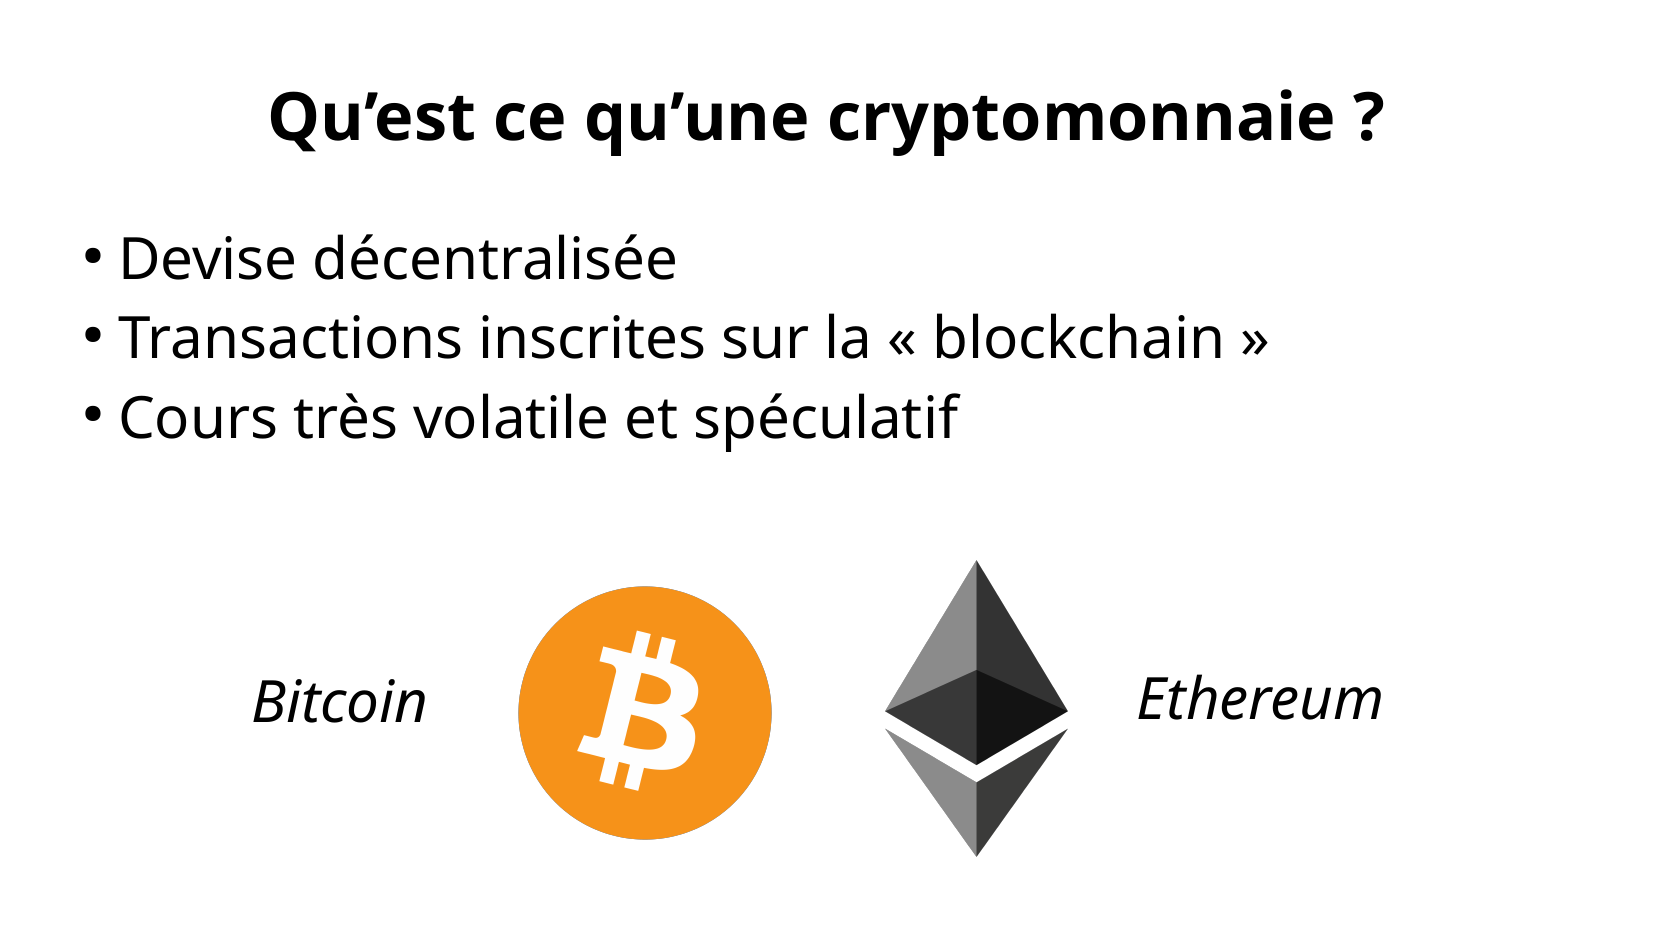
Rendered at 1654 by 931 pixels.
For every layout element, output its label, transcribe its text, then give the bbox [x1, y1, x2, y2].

picture [501, 569, 789, 857]
subtitle Devise décentralisée Transactions inscrites sur la « blockchain » Cours très volatile et spéculatif [82, 217, 1571, 757]
picture [885, 560, 1068, 857]
text_box Bitcoin [236, 653, 680, 757]
text_box Ethereum [1122, 649, 1565, 754]
title Qu’est ce qu’une cryptomonnaie ? [82, 37, 1571, 193]
